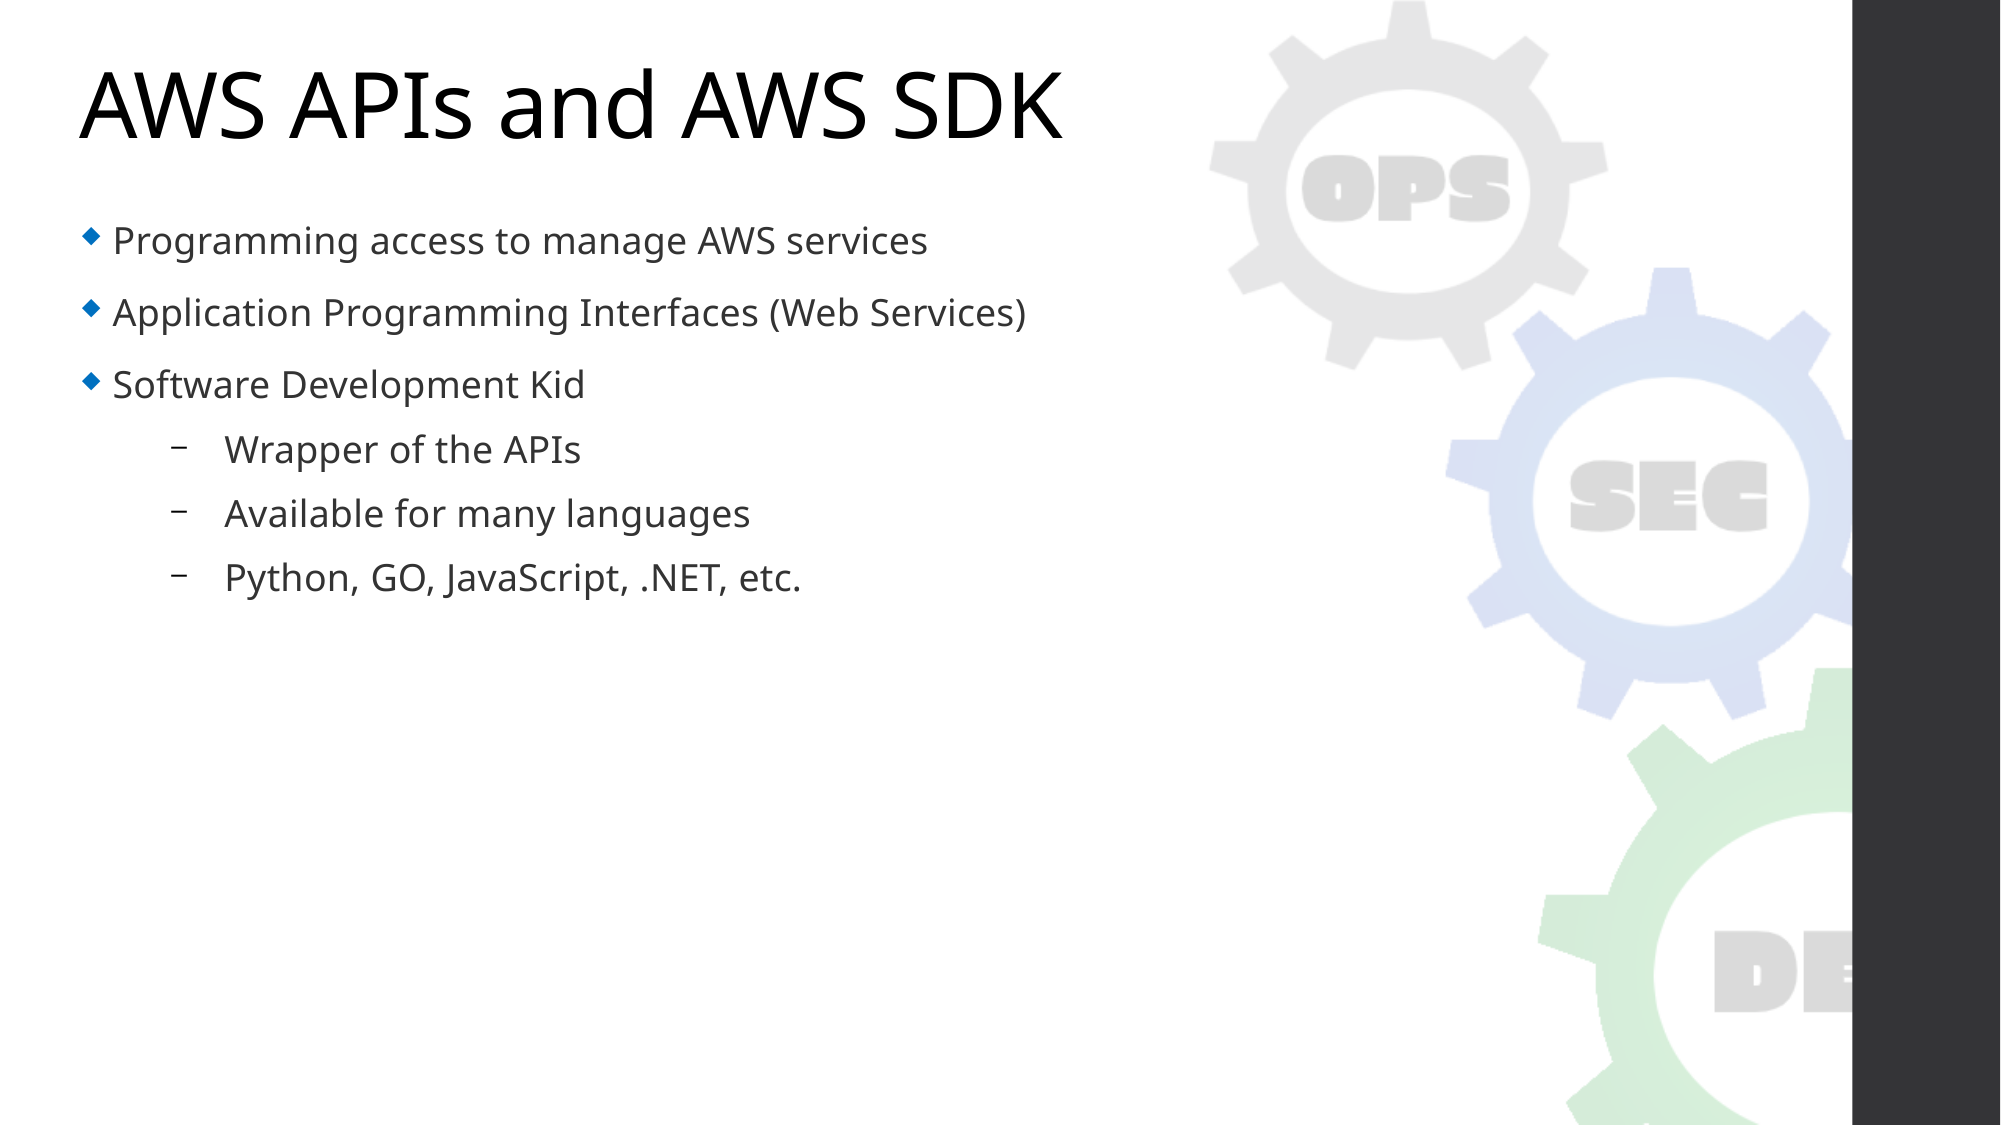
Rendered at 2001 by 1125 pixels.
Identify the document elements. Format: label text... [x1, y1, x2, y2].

list Programming access to manage AWS services Application Programming Interfaces (Web Services) Software Development Kid Wrapper of the APIs Available for many languages Python, GO, JavaScript, .NET, etc. [67, 212, 1801, 1088]
title AWS APIs and AWS SDK [64, 33, 1797, 166]
